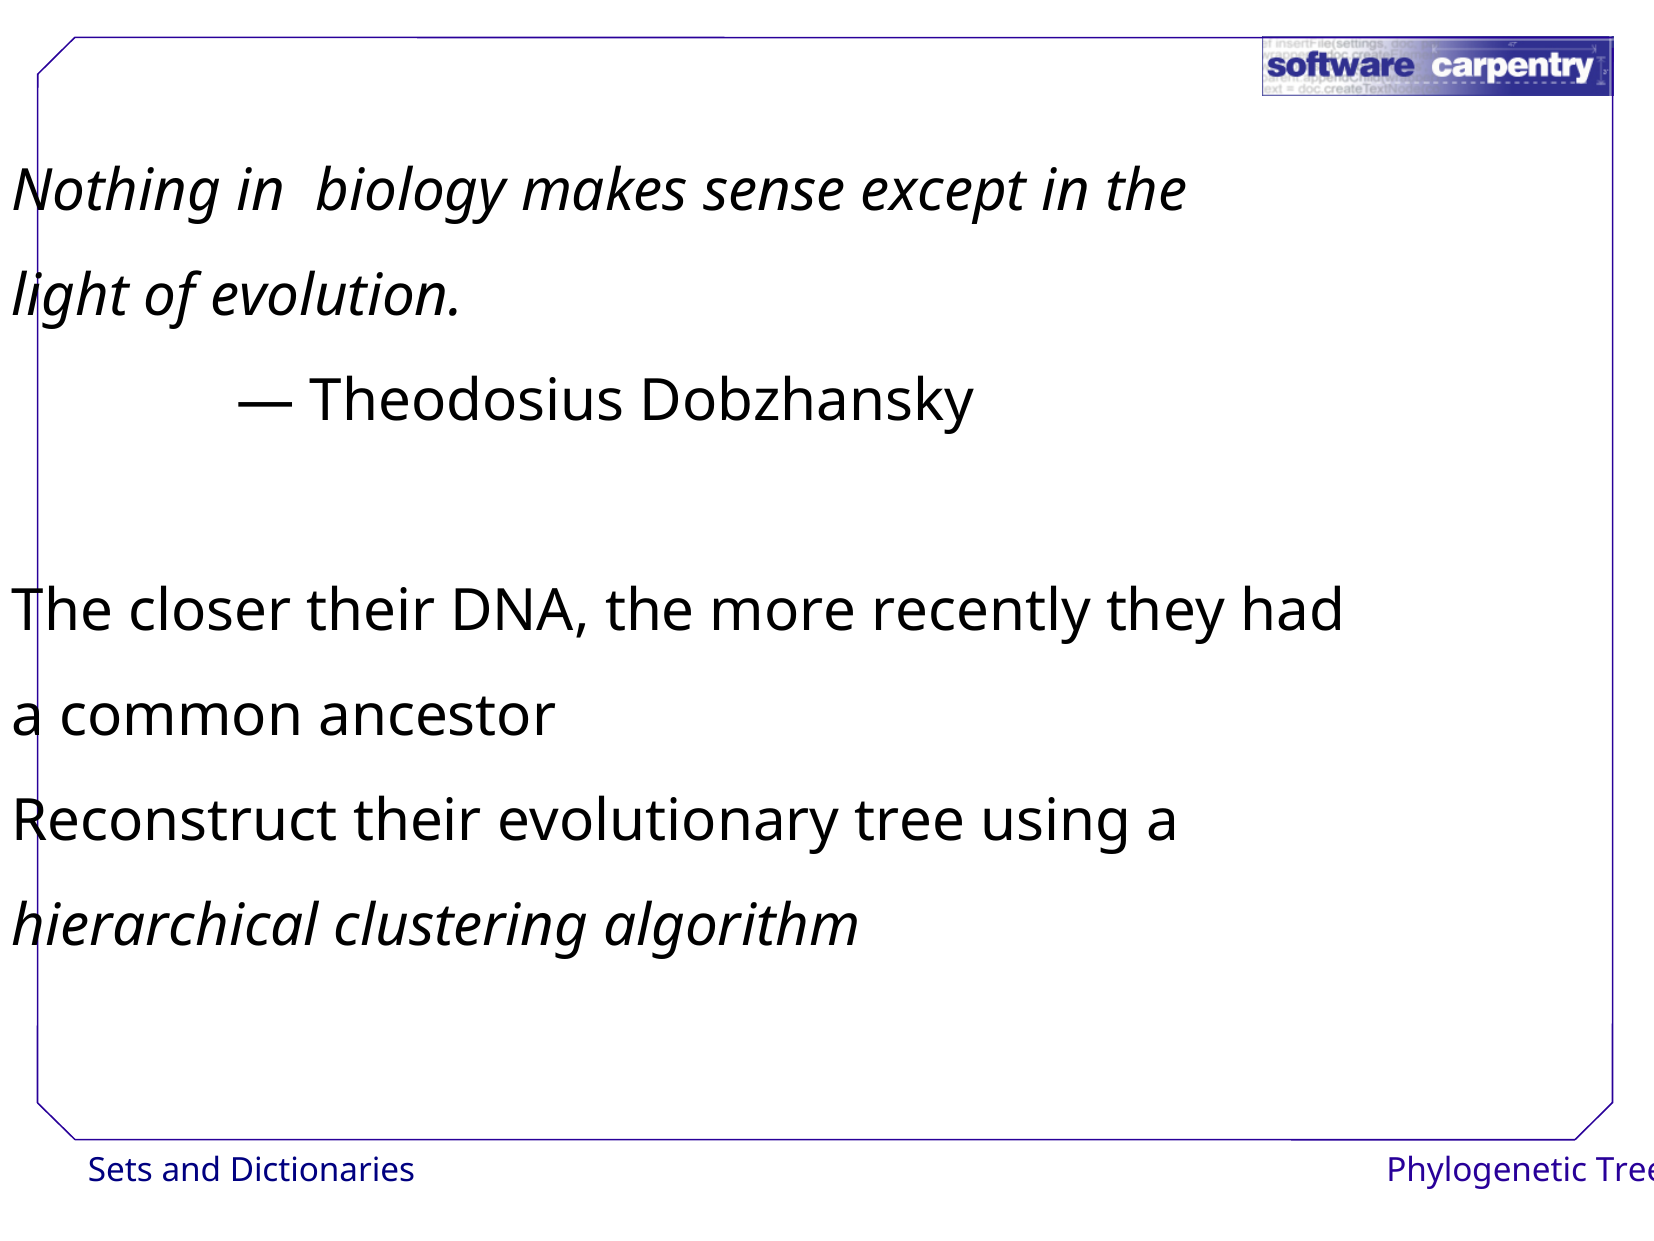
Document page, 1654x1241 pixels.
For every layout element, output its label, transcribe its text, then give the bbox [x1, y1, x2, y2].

text_box Nothing in biology makes sense except in the light of evolution. — Theodosius Dobzhansky The closer their DNA, the more recently they had a common ancestor Reconstruct their evolutionary tree using a hierarchical clustering algorithm [0, 109, 1511, 965]
picture [1262, 36, 1614, 96]
